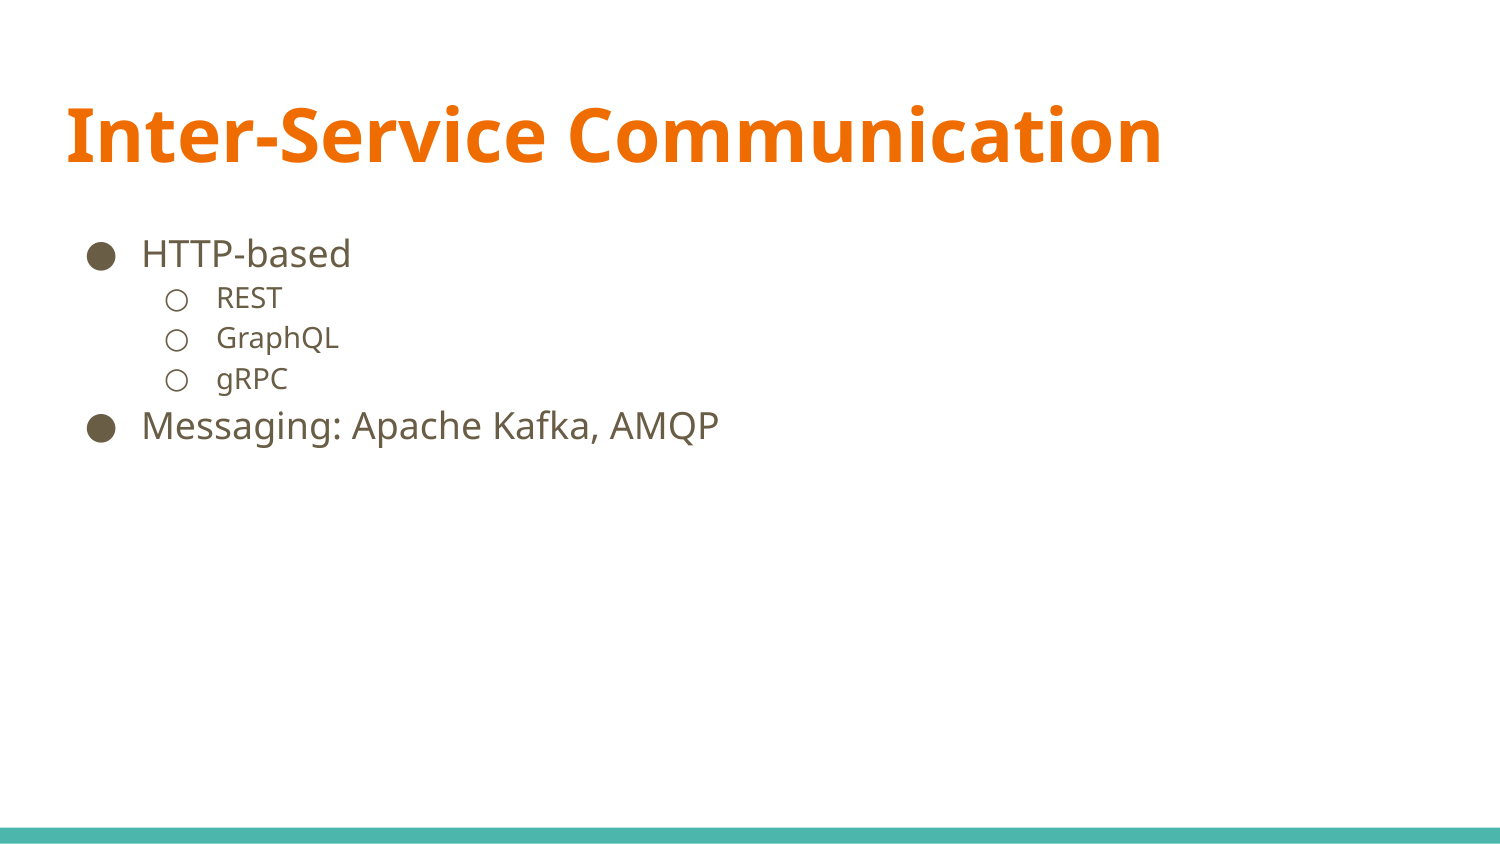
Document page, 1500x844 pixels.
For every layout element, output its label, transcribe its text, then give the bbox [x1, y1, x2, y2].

list HTTP-based REST GraphQL gRPC Messaging: Apache Kafka, AMQP [51, 207, 1449, 750]
title Inter-Service Communication [51, 72, 1449, 189]
